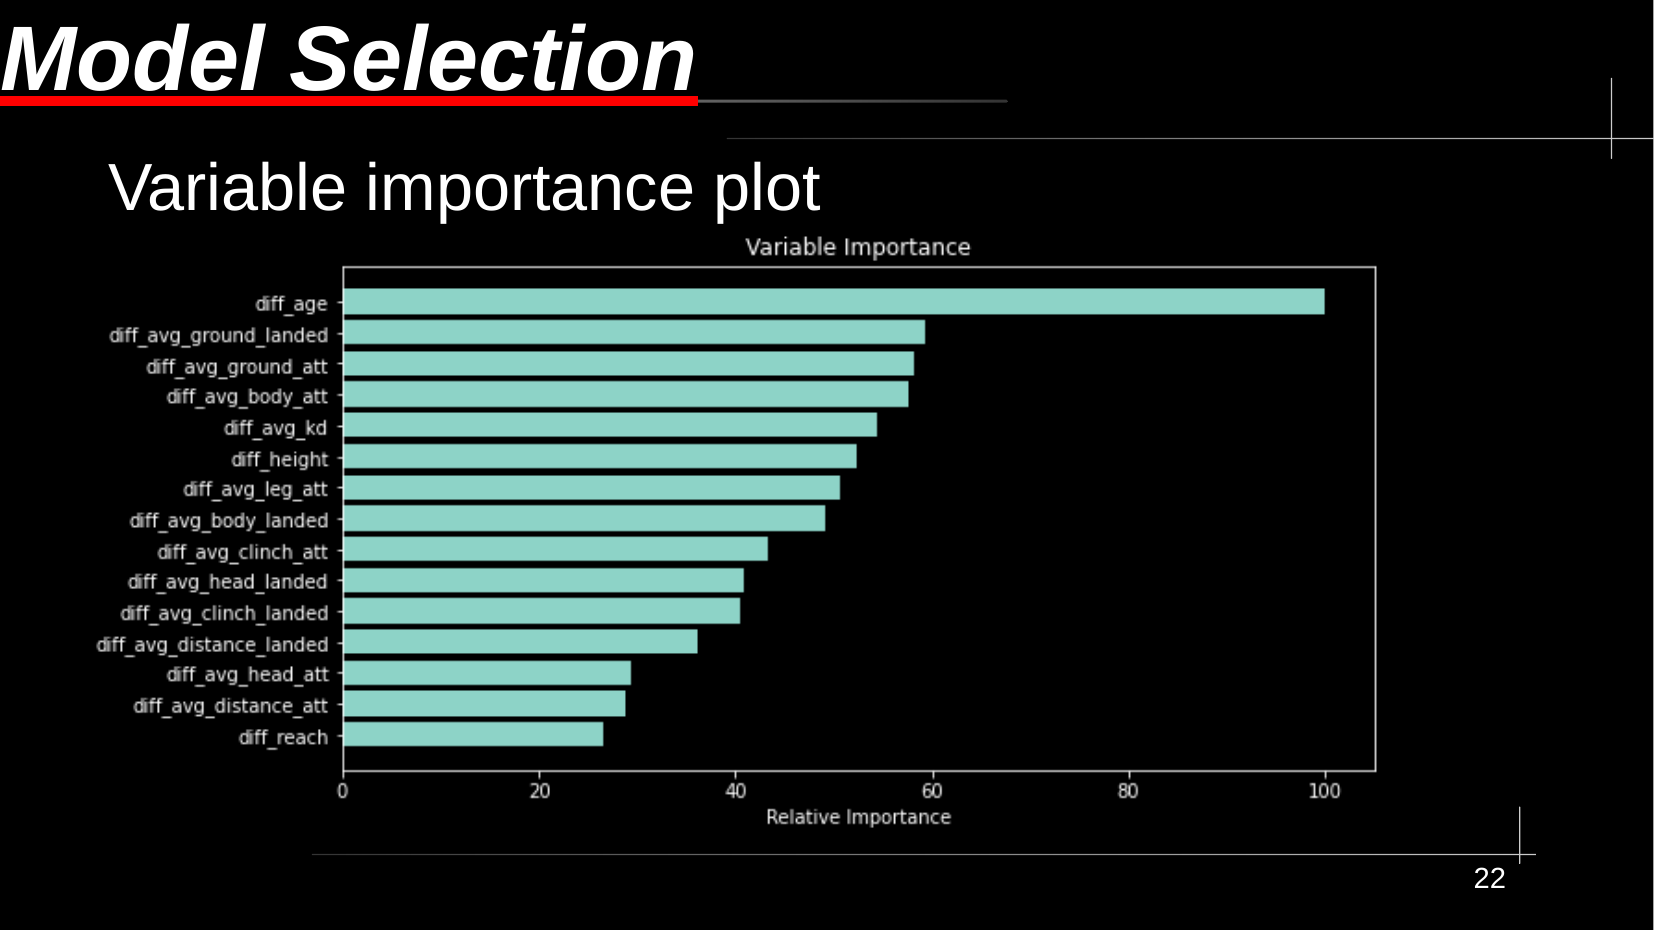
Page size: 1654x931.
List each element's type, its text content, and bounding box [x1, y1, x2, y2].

list Variable importance plot [37, 150, 1613, 826]
picture [82, 224, 1388, 841]
title Model Selection [0, 0, 1565, 119]
